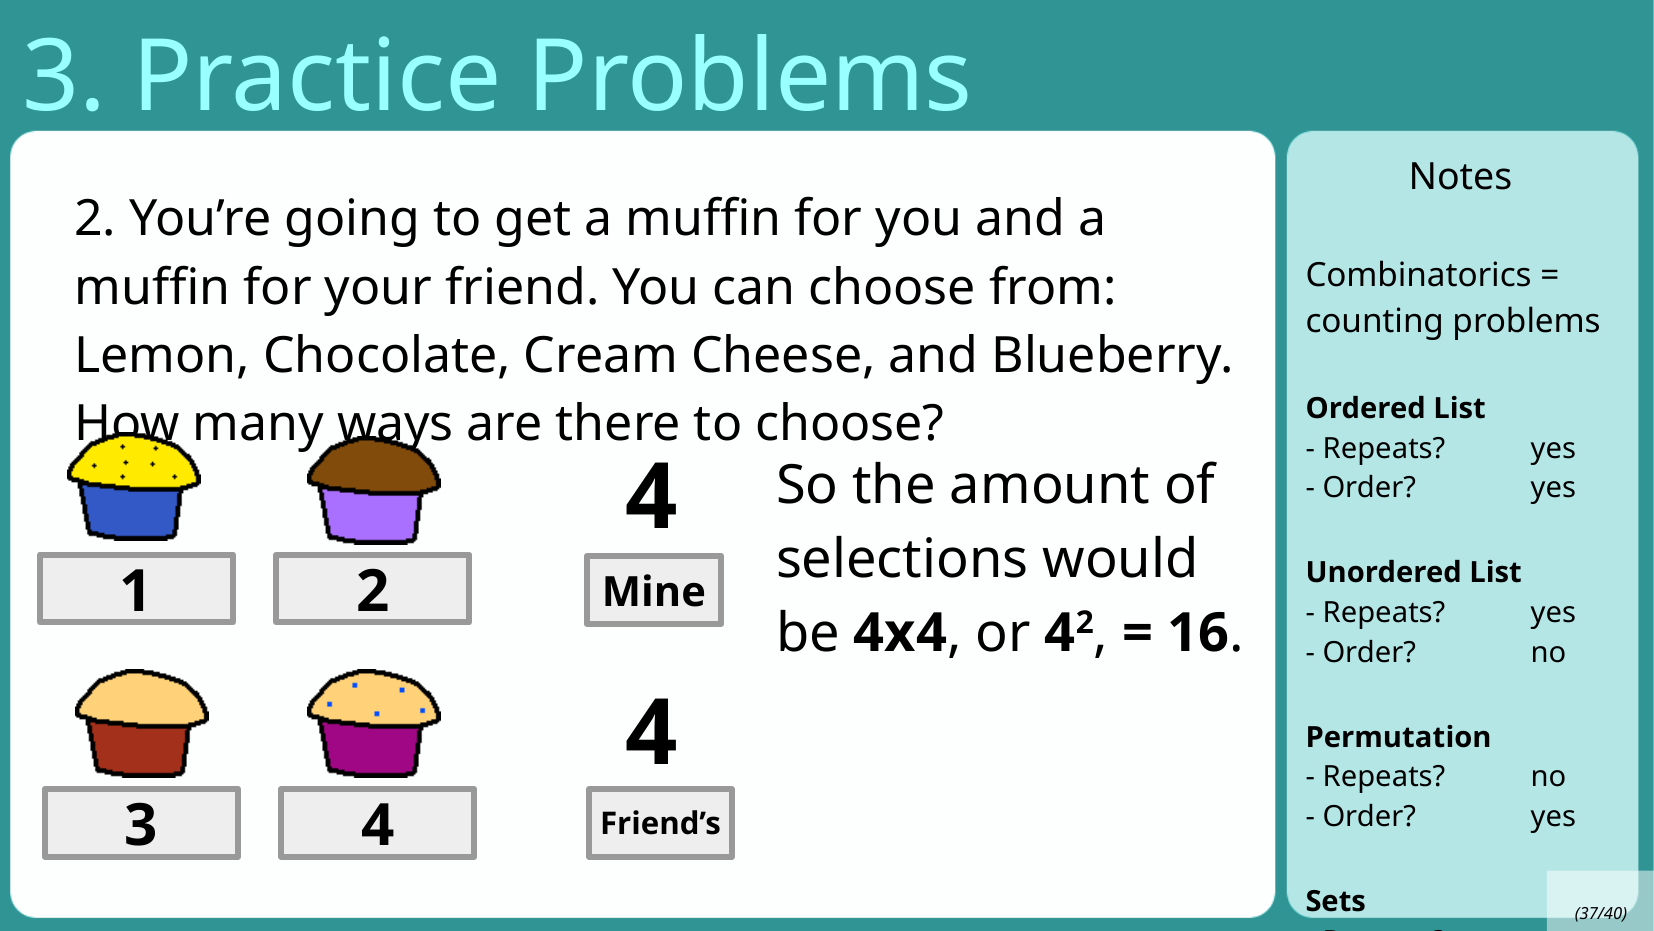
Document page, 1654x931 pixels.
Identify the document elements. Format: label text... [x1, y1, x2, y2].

picture [0, 0, 1654, 931]
text_box 4 [281, 788, 475, 857]
text_box 3 [44, 788, 239, 857]
text_box Mine [586, 555, 722, 624]
text_box 2. You’re going to get a muffin for you and a muffin for your friend. You can choose from: Lemon, Chocolate, Cream Cheese, and Blueberry. How many ways are there to choose? [74, 182, 1244, 407]
text_box 4 [572, 670, 731, 789]
text_box So the amount of selections would be 4x4, or 42, = 16. [776, 445, 1249, 857]
text_box 2 [276, 554, 470, 623]
text_box Notes Combinatorics = counting problems Ordered List - Repeats? yes - Order? yes Unordered List - Repeats? yes - Order? no Permutation - Repeats? no - Order? yes Sets - Repeats? no - Order? no [1290, 141, 1631, 858]
title 3. Practice Problems [22, 13, 1511, 130]
text_box 4 [572, 434, 731, 552]
text_box (<number>/40) [1546, 877, 1654, 931]
text_box 1 [39, 554, 234, 623]
text_box Friend’s [589, 788, 732, 857]
